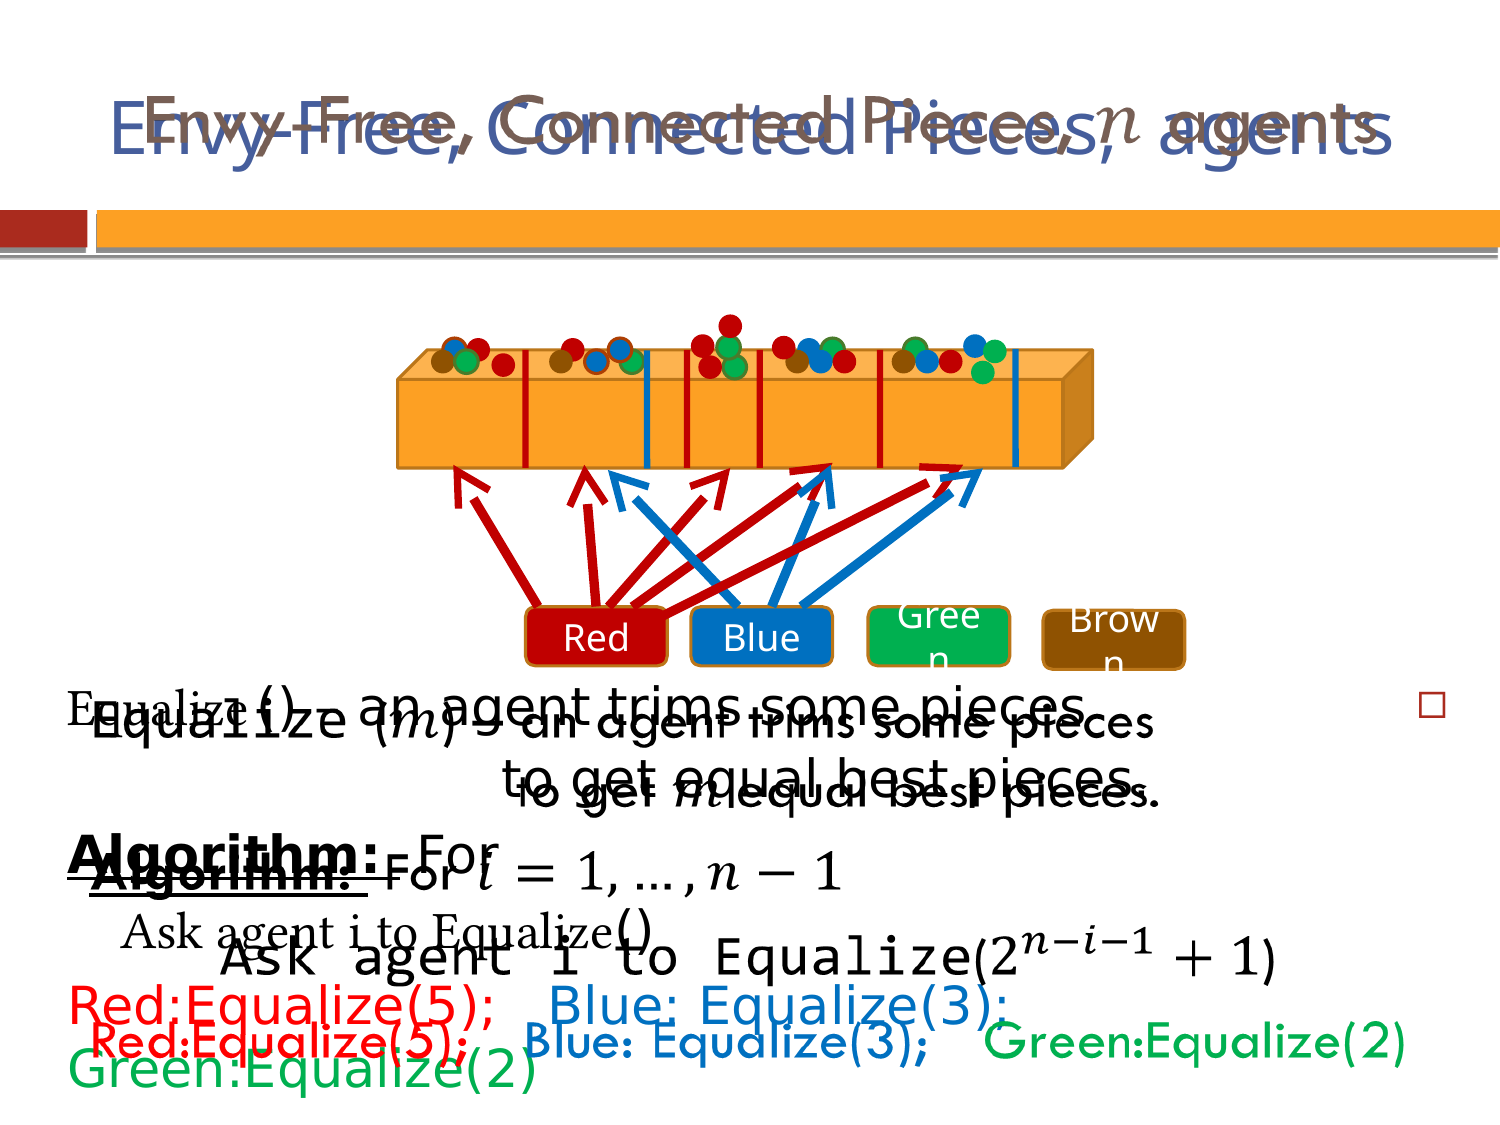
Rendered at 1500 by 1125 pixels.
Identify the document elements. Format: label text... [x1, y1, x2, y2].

text_box Green [933, 655, 944, 665]
text_box [690, 314, 747, 379]
text_box [651, 380, 683, 468]
text_box [771, 335, 857, 374]
text_box Green [867, 606, 1010, 665]
text_box Blue [690, 606, 833, 665]
text_box [884, 334, 1012, 468]
text_box [608, 338, 643, 374]
text_box [549, 338, 585, 374]
text_box [691, 380, 756, 468]
text_box Red [525, 606, 668, 665]
text_box [584, 349, 609, 374]
text_box Brown [1042, 610, 1185, 665]
text_box [1019, 351, 1093, 468]
list [52, 665, 1463, 1107]
text_box [430, 338, 491, 374]
text_box Brown [1075, 619, 1087, 629]
text_box [491, 353, 516, 377]
text_box [93, 43, 1431, 206]
text_box [398, 380, 522, 468]
text_box [763, 380, 876, 468]
text_box [891, 338, 963, 374]
text_box [529, 380, 643, 468]
